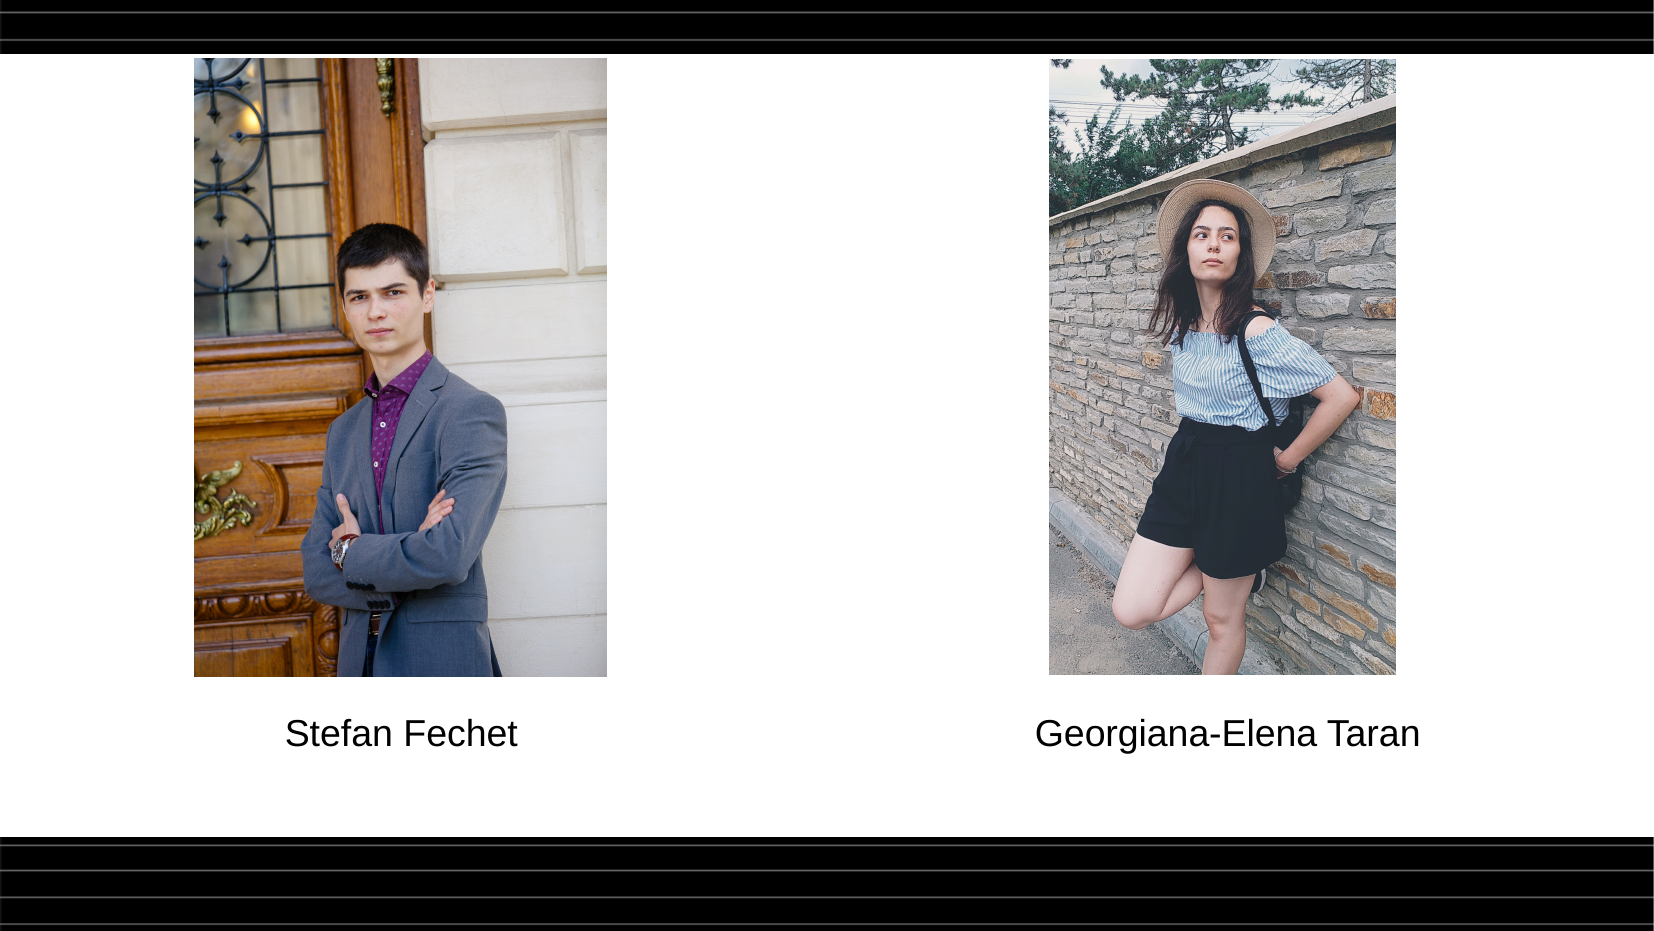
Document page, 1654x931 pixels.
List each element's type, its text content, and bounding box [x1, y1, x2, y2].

picture [0, 0, 1654, 54]
text_box Stefan Fechet [120, 705, 556, 756]
picture [1049, 59, 1396, 676]
text_box Georgiana-Elena Taran [1020, 705, 1546, 791]
picture [0, 837, 1654, 931]
picture [194, 58, 607, 677]
